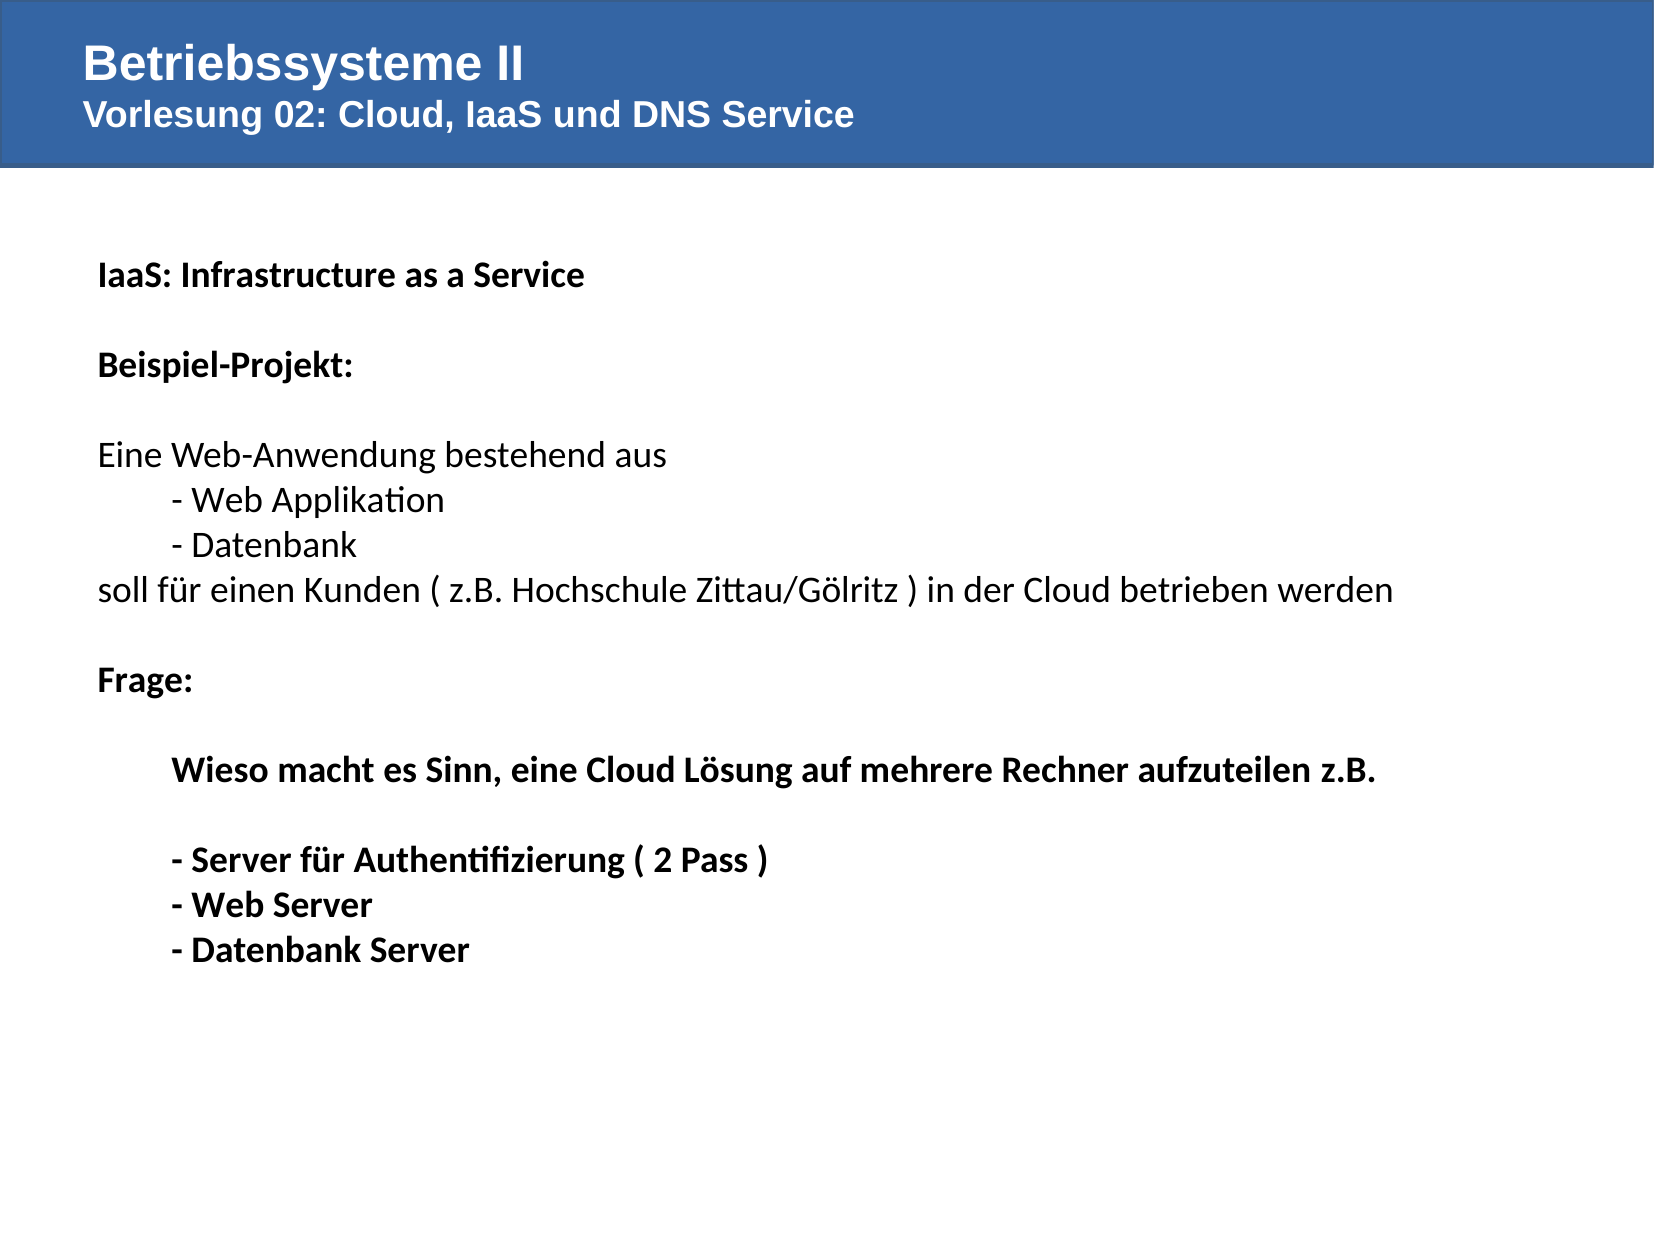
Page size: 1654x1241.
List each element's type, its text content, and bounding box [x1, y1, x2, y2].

text_box IaaS: Infrastructure as a Service Beispiel-Projekt: Eine Web-Anwendung bestehend aus - Web Applikation - Datenbank soll für einen Kunden ( z.B. Hochschule Zittau/Gölritz ) in der Cloud betrieben werden Frage: Wieso macht es Sinn, eine Cloud Lösung auf mehrere Rechner aufzuteilen z.B. - Server für Authentifizierung ( 2 Pass ) - Web Server - Datenbank Server [83, 242, 1595, 977]
title Betriebssysteme II Vorlesung 02: Cloud, IaaS und DNS Service [82, 29, 1571, 136]
